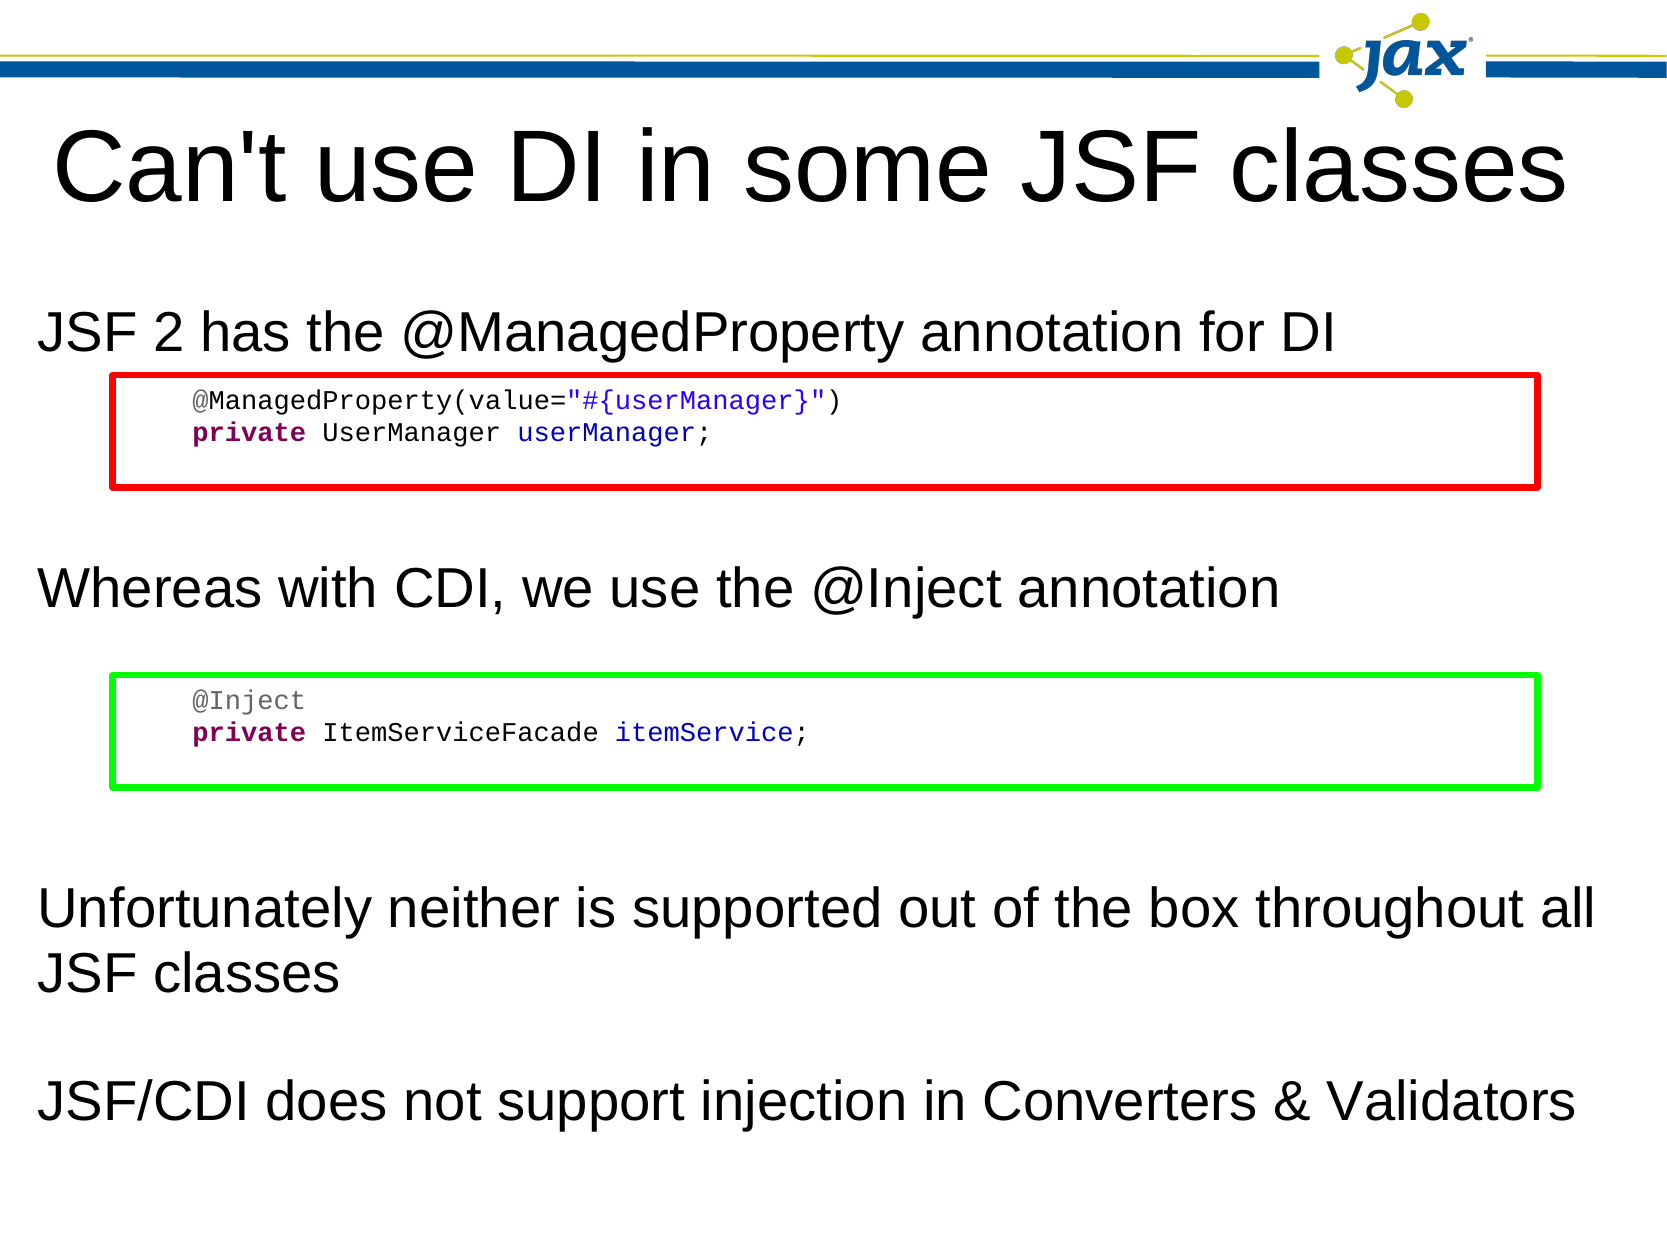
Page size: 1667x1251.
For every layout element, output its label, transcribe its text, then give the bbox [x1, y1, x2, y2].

text_box @ManagedProperty(value="#{userManager}") private UserManager userManager; [112, 375, 1538, 488]
text_box @Inject private ItemServiceFacade itemService; [112, 675, 1538, 788]
list JSF 2 has the @ManagedProperty annotation for DI Whereas with CDI, we use the @Inject annotation Unfortunately neither is supported out of the box throughout all JSF classes JSF/CDI does not support injection in Converters & Validators [37, 300, 1613, 1134]
title Can't use DI in some JSF classes [37, 91, 1651, 230]
picture [1335, 13, 1473, 91]
